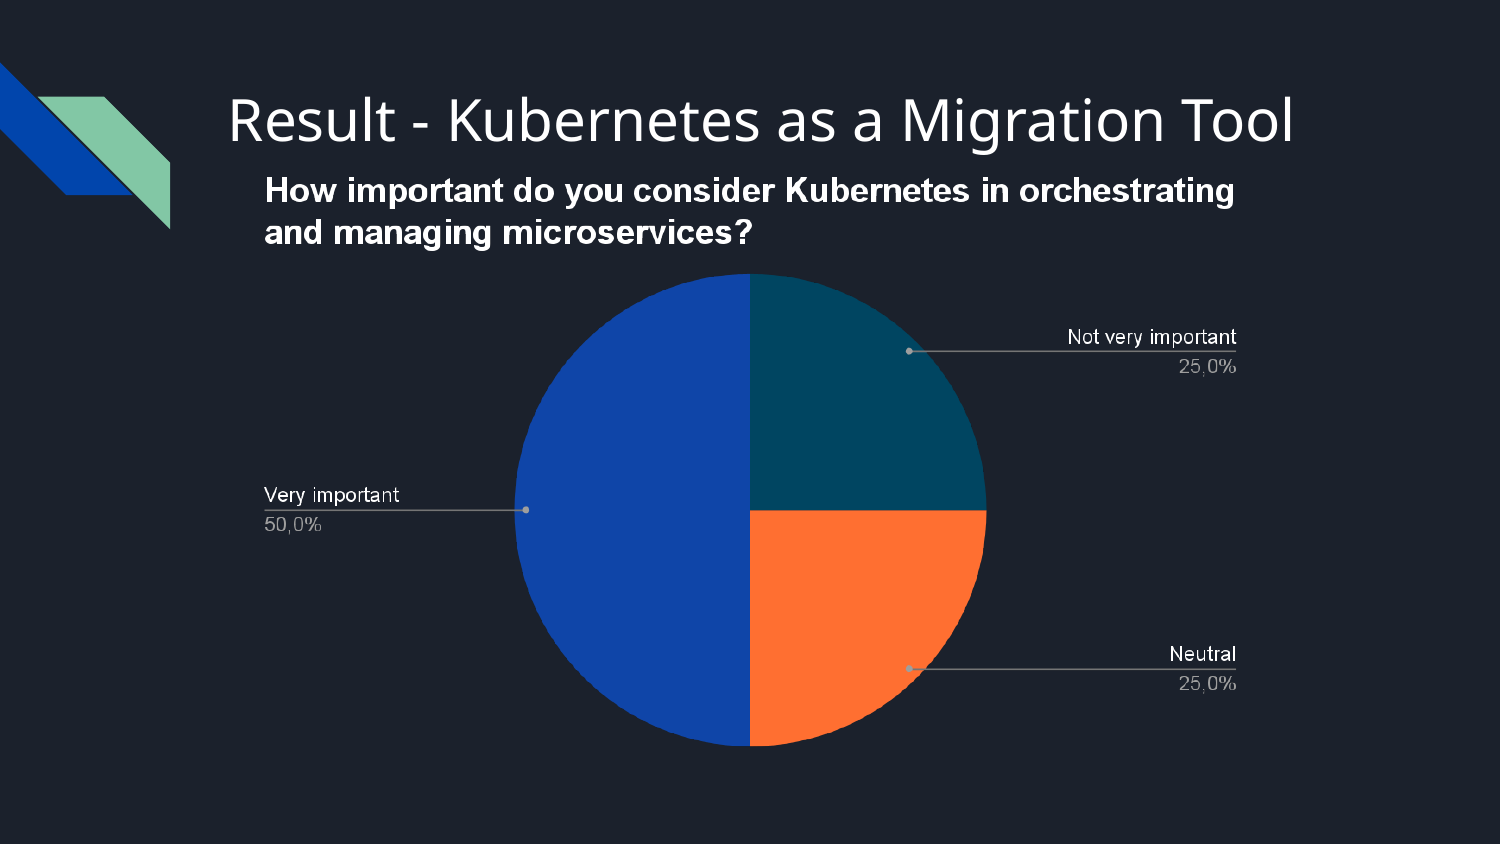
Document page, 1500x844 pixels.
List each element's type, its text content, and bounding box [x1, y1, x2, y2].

title Result - Kubernetes as a Migration Tool [212, 64, 1368, 215]
picture [232, 137, 1268, 778]
